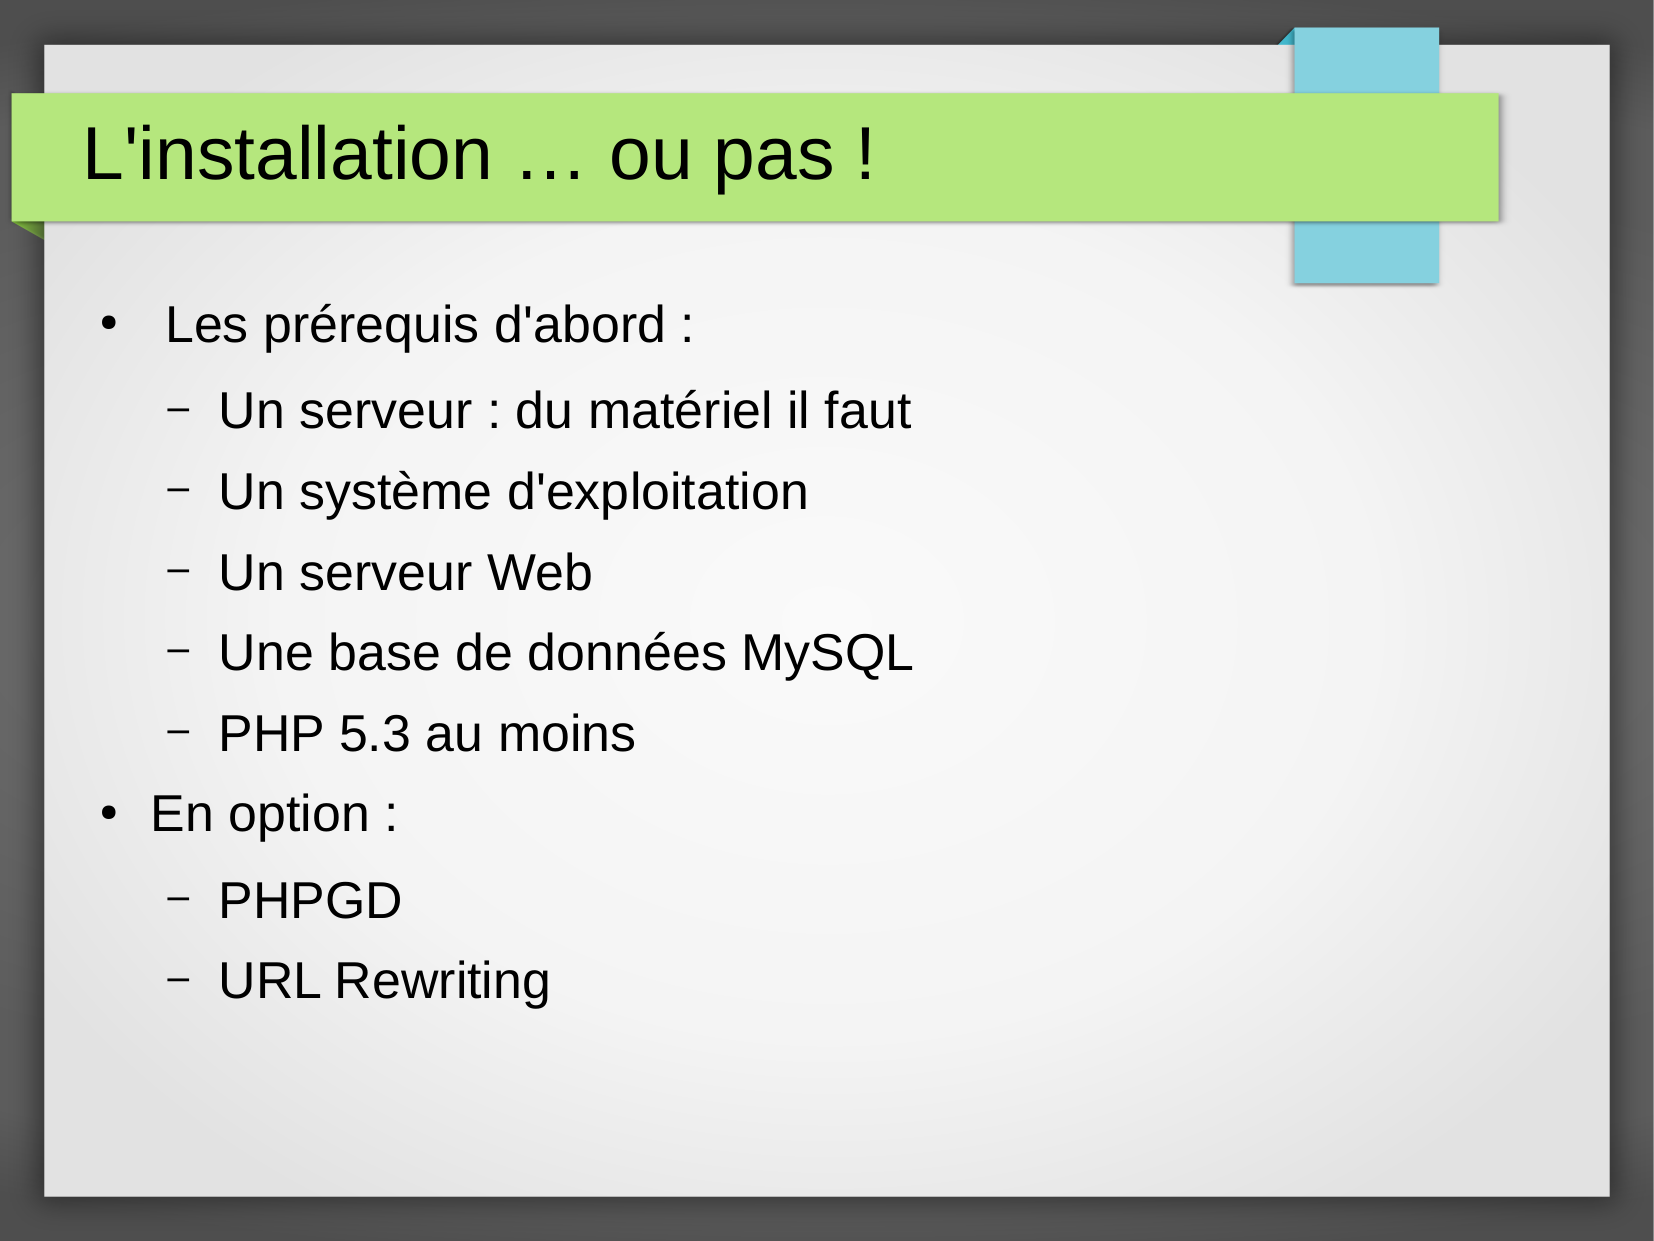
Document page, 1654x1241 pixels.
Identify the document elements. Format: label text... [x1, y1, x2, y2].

title L'installation … ou pas ! [82, 94, 1264, 213]
list Les prérequis d'abord : Un serveur : du matériel il faut Un système d'exploitation Un serveur Web Une base de données MySQL PHP 5.3 au moins En option : PHPGD URL Rewriting [82, 295, 1571, 1015]
picture [0, 0, 1654, 1241]
